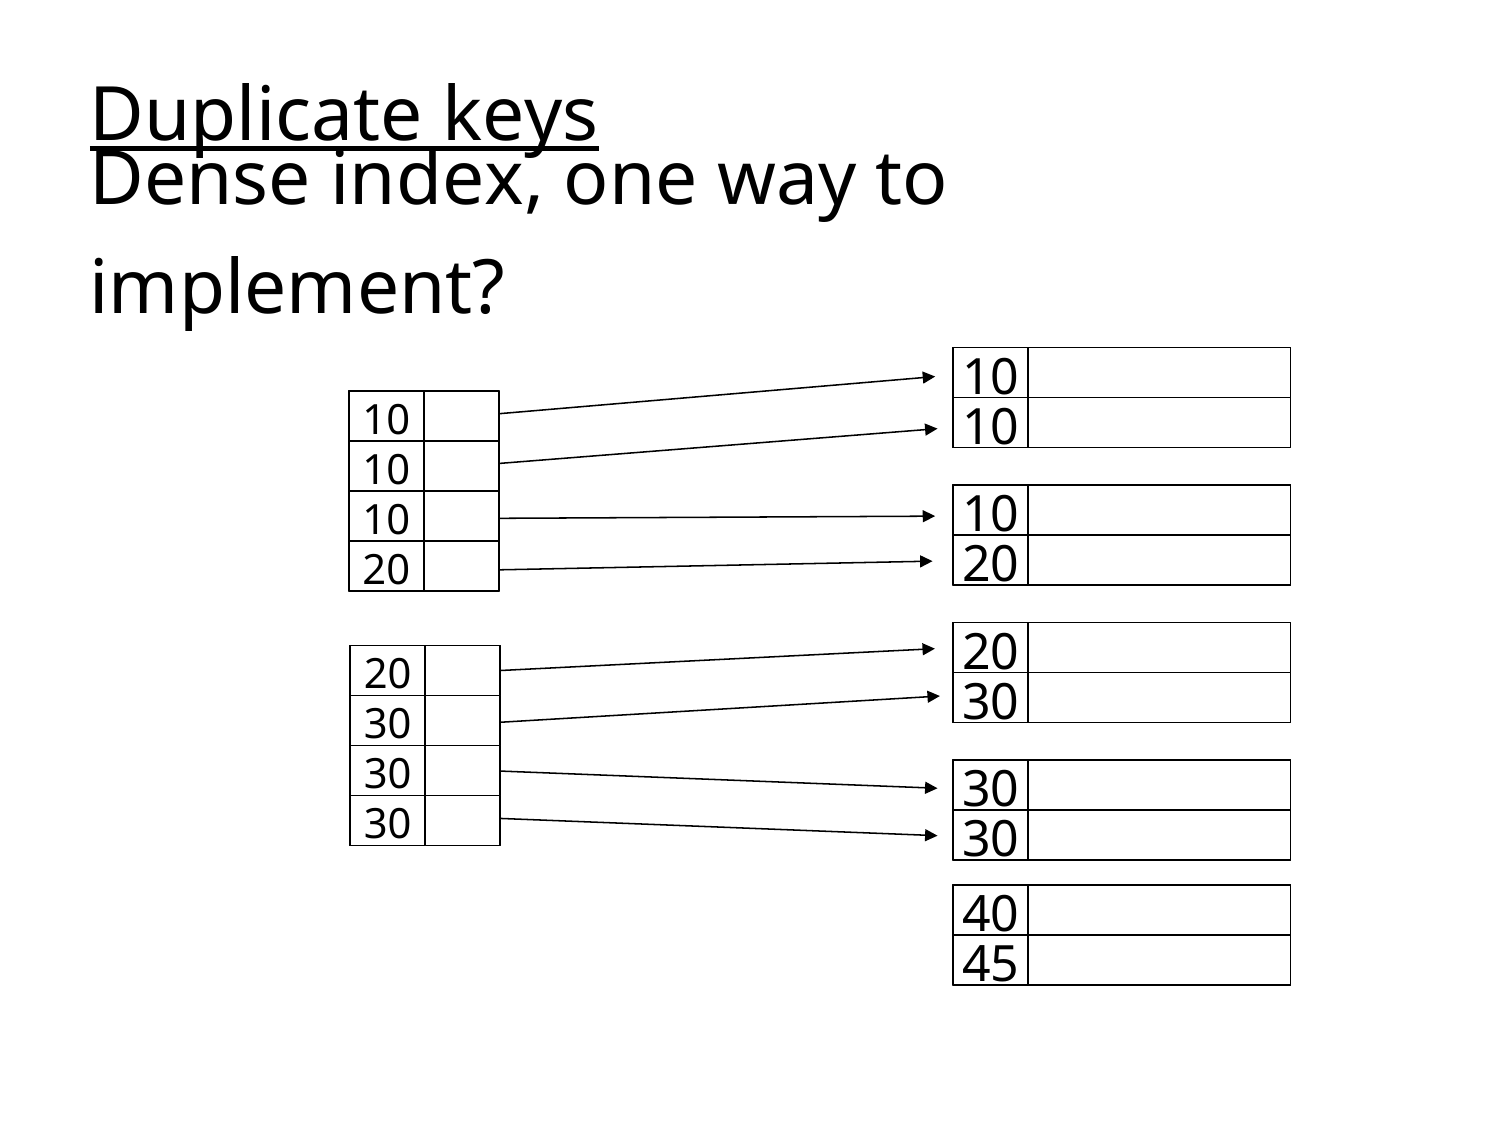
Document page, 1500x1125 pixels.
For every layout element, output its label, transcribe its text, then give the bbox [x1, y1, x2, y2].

text_box 30 [350, 695, 426, 745]
title Duplicate keys [75, 50, 863, 165]
text_box 10 [953, 347, 1028, 398]
text_box [1028, 347, 1291, 448]
text_box 30 [953, 673, 1028, 723]
text_box 20 [350, 645, 425, 695]
text_box 20 [348, 540, 424, 591]
text_box 20 [953, 536, 1028, 586]
text_box 10 [953, 398, 1028, 448]
text_box 30 [350, 745, 425, 795]
text_box 10 [348, 440, 424, 490]
text_box [1028, 760, 1291, 861]
text_box 40 [953, 885, 1028, 936]
text_box 45 [953, 936, 1028, 986]
text_box 10 [348, 490, 423, 540]
text_box [423, 390, 499, 591]
text_box [1028, 885, 1291, 986]
text_box 30 [350, 795, 426, 846]
text_box 10 [953, 485, 1028, 536]
text_box [1028, 622, 1291, 723]
title Dense index, one way to implement? [75, 127, 1375, 325]
text_box 30 [953, 811, 1028, 861]
text_box 20 [953, 622, 1028, 673]
text_box 30 [953, 760, 1028, 811]
text_box 10 [348, 390, 423, 440]
text_box [1028, 485, 1291, 586]
text_box [425, 645, 501, 846]
